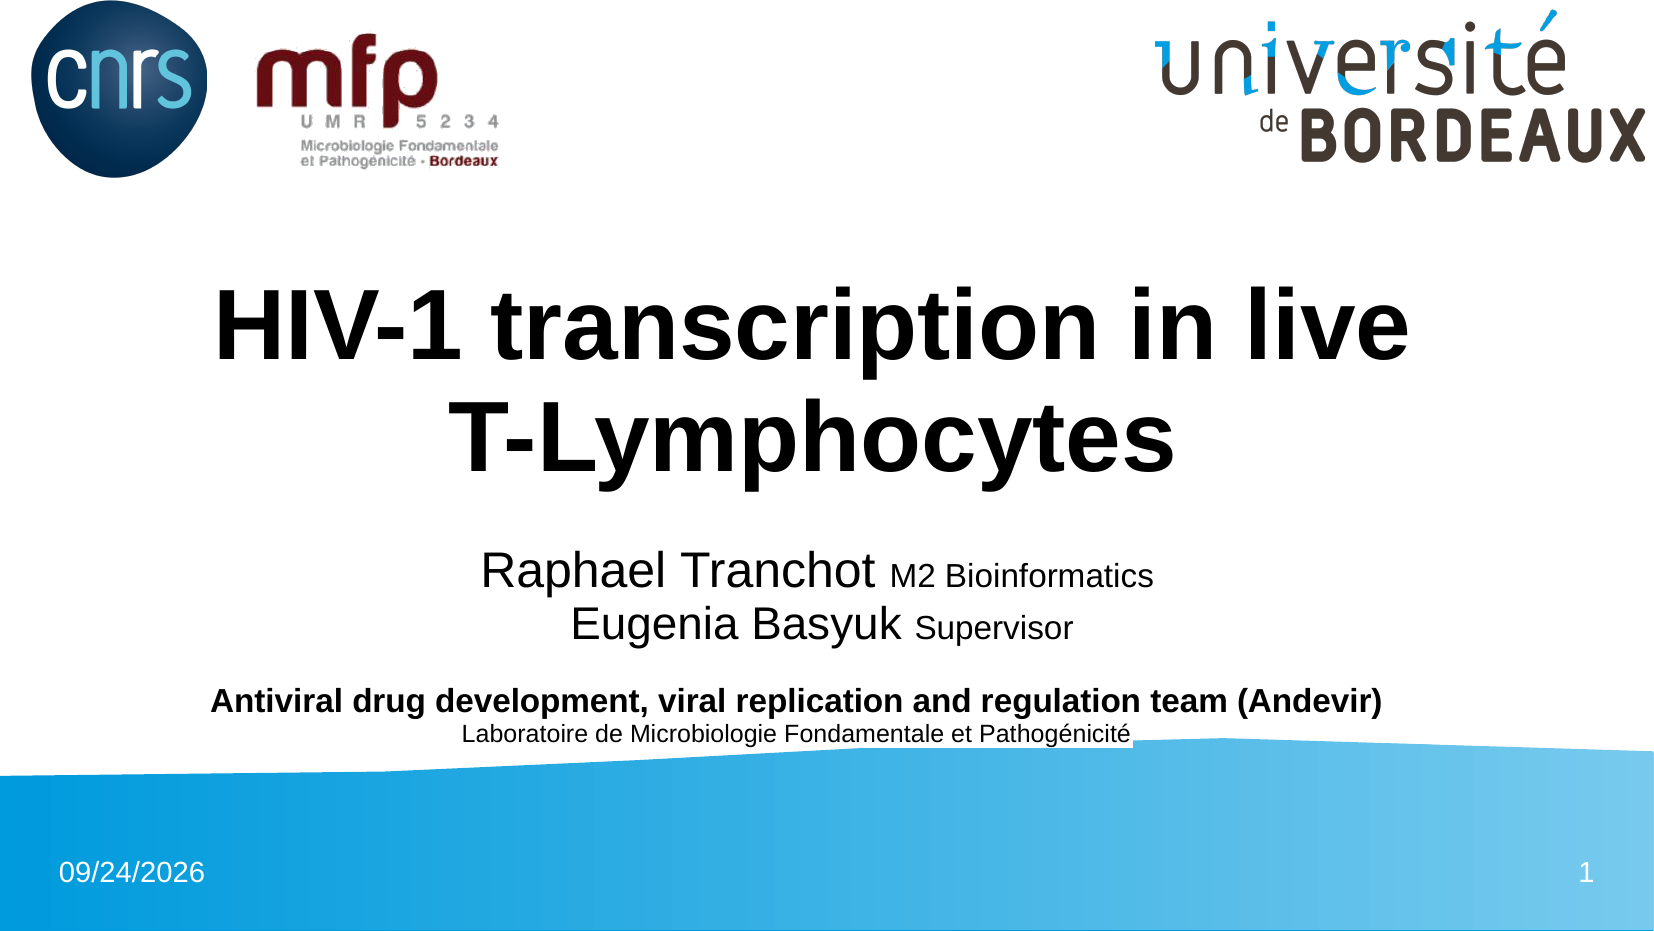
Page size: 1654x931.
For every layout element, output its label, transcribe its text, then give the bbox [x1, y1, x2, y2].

picture [1147, 0, 1654, 178]
title HIV-1 transcription in live T-Lymphocytes [88, 200, 1565, 562]
subtitle Raphael Tranchot M2 Bioinformatics Eugenia Basyuk Supervisor [118, 562, 1536, 650]
picture [255, 0, 502, 200]
picture [29, 0, 207, 178]
text_box Antiviral drug development, viral replication and regulation team (Andevir) Laboratoire de Microbiologie Fondamentale et Pathogénicité [88, 682, 1506, 810]
